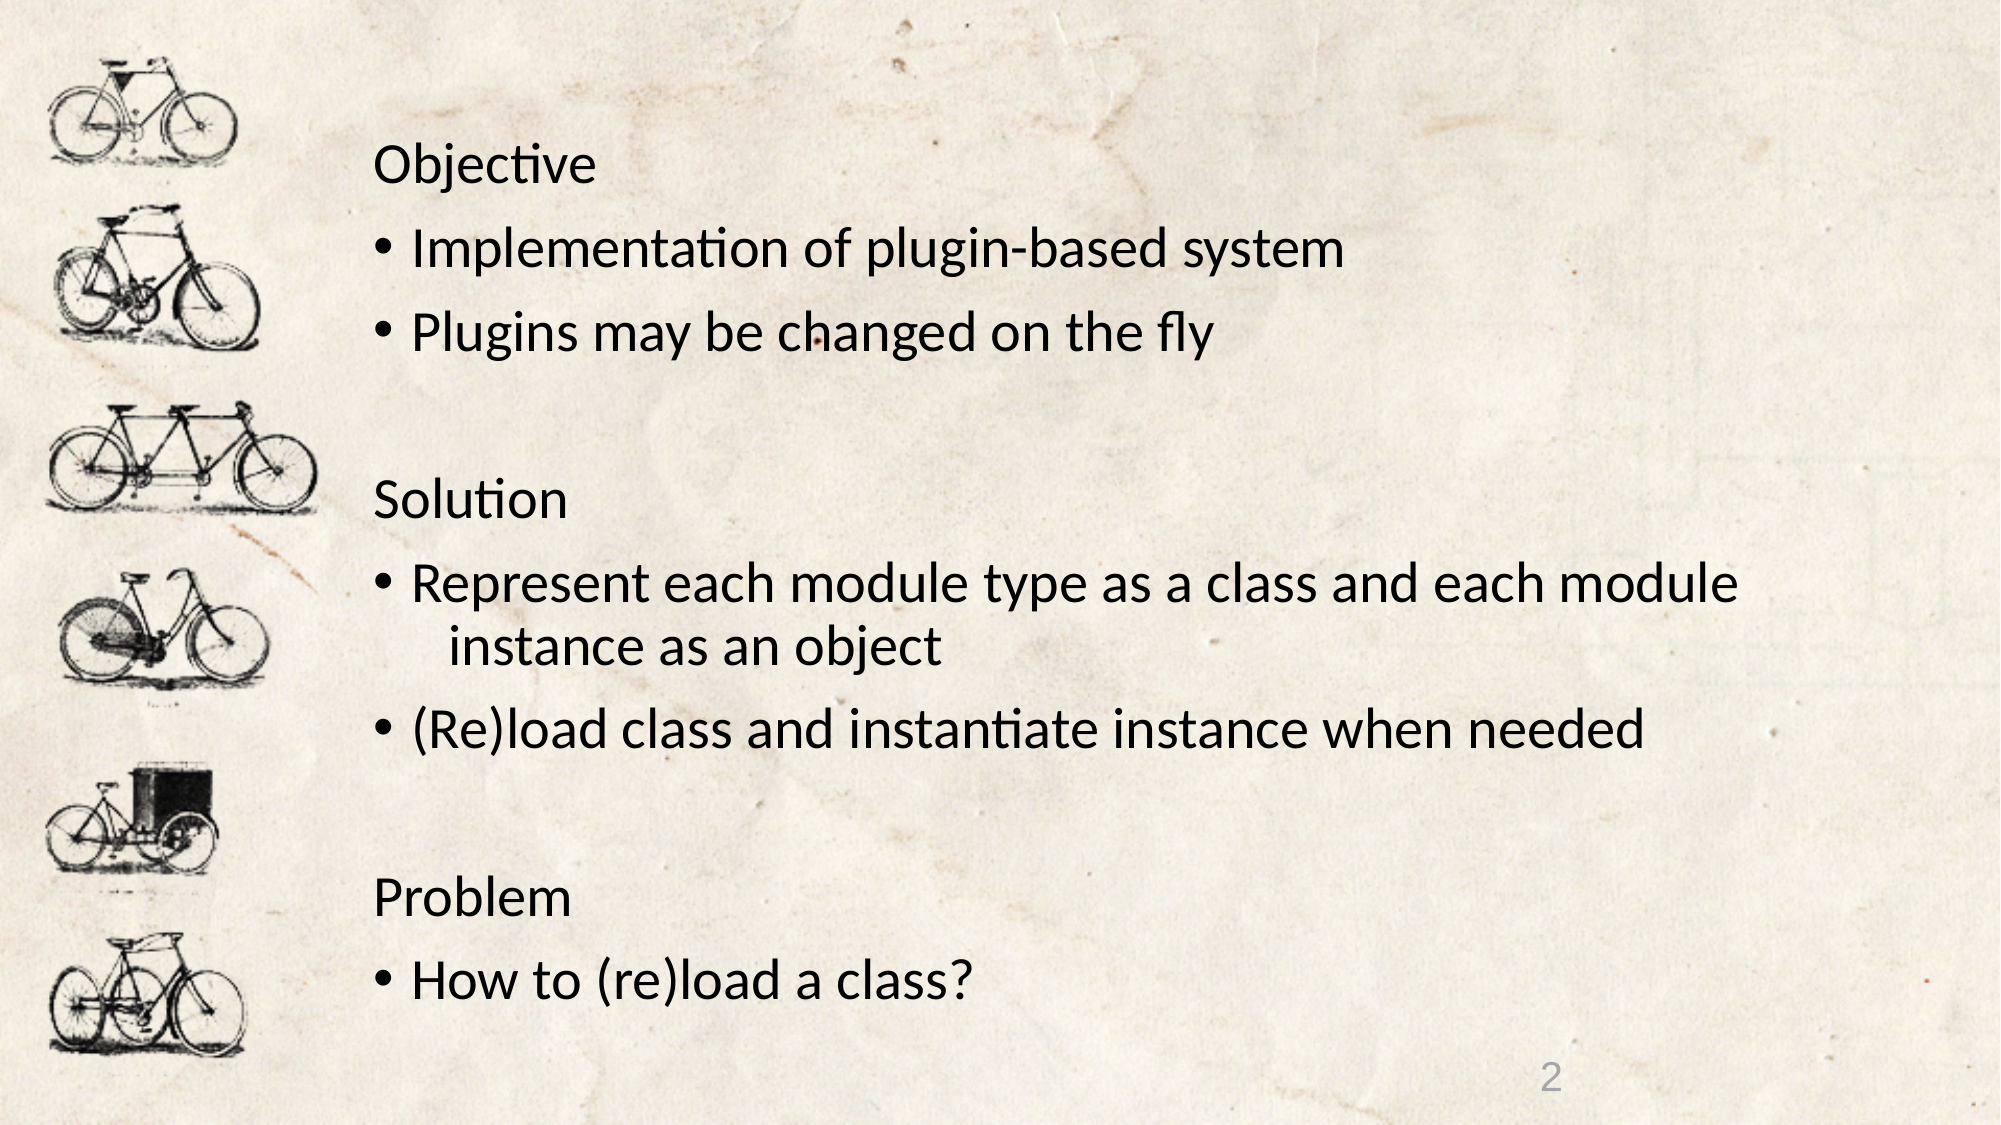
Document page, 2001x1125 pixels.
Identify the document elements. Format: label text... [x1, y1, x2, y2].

text_box 2 [1524, 1042, 1975, 1103]
list Objective Implementation of plugin-based system Plugins may be changed on the fly Solution Represent each module type as a class and each module instance as an object (Re)load class and instantiate instance when needed Problem How to (re)load a class? [358, 126, 1944, 1037]
